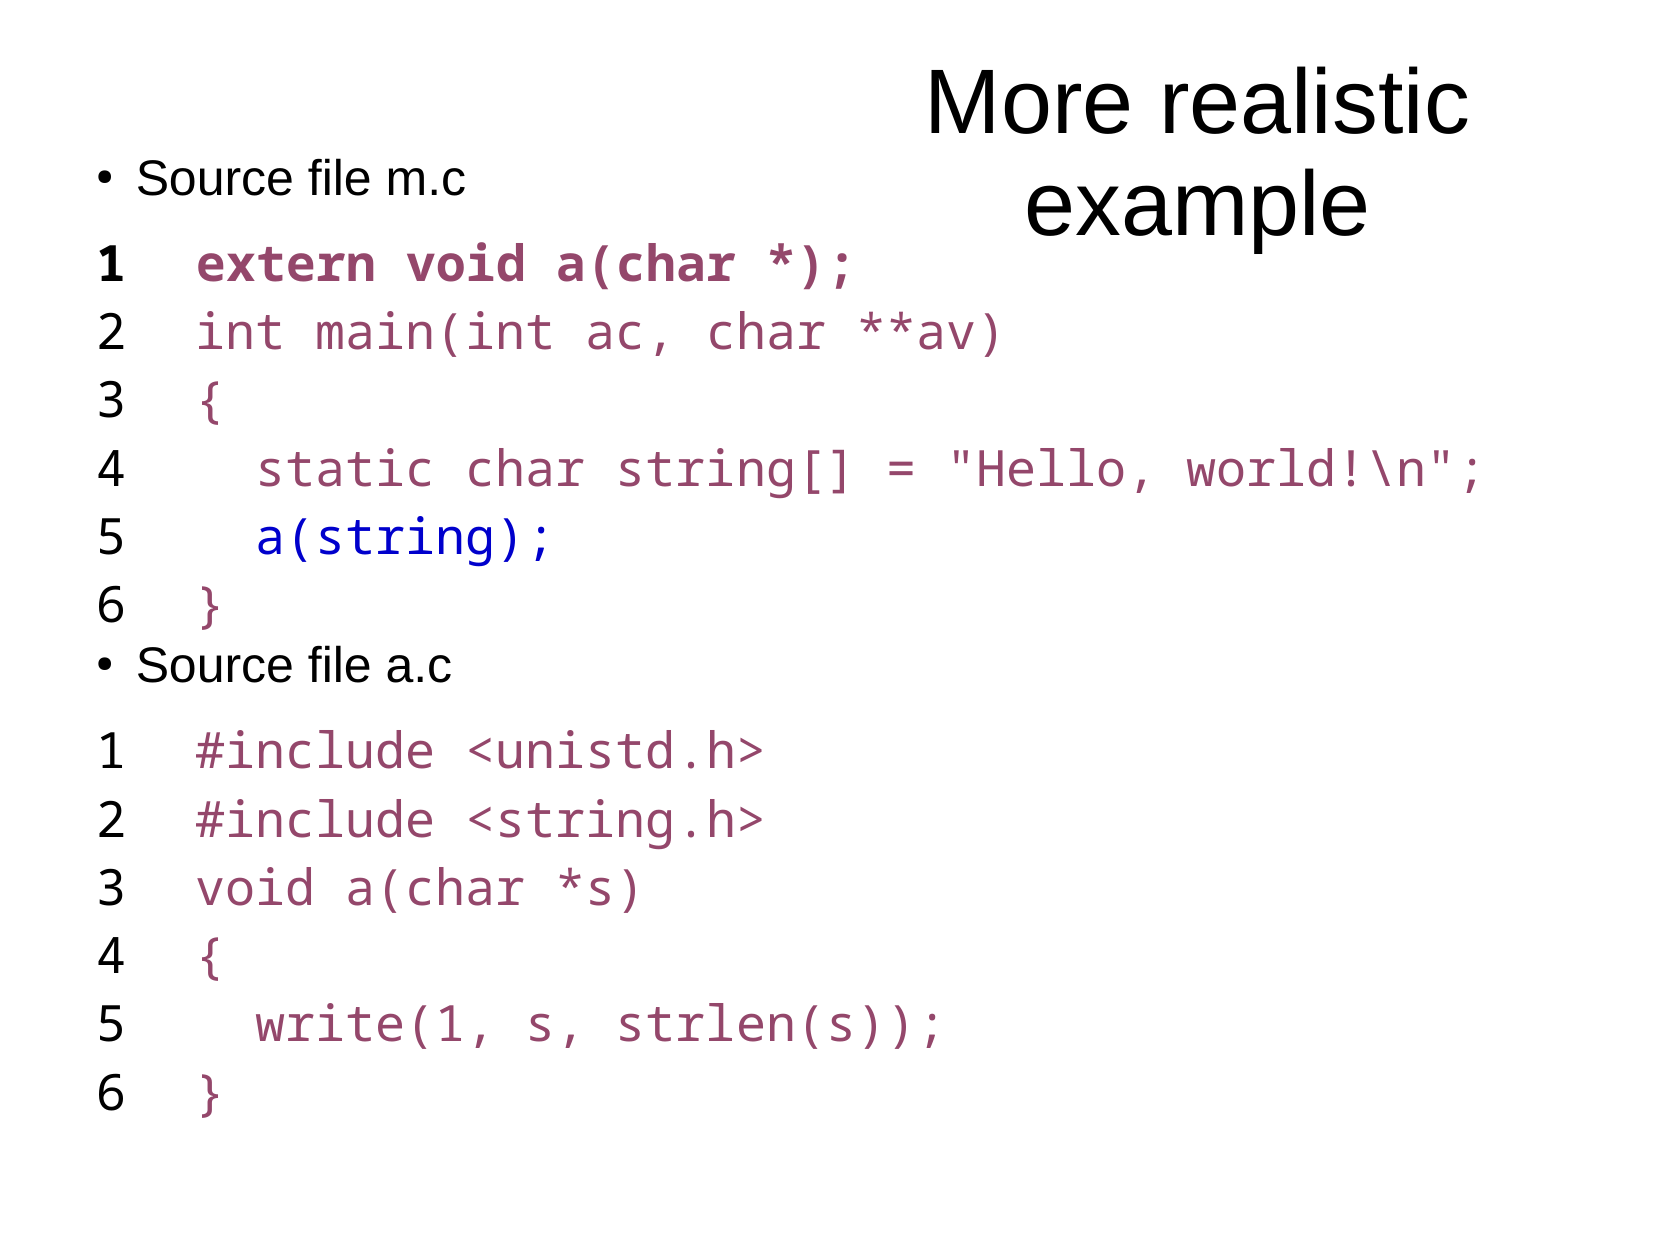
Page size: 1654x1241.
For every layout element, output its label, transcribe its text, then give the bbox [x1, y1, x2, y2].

list Source file m.c extern void a(char *); int main(int ac, char **av) { static char string[] = "Hello, world!\n"; a(string); } Source file a.c #include <unistd.h> #include <string.h> void a(char *s) { write(1, s, strlen(s)); } [82, 150, 1571, 1126]
title More realistic example [825, 49, 1571, 150]
